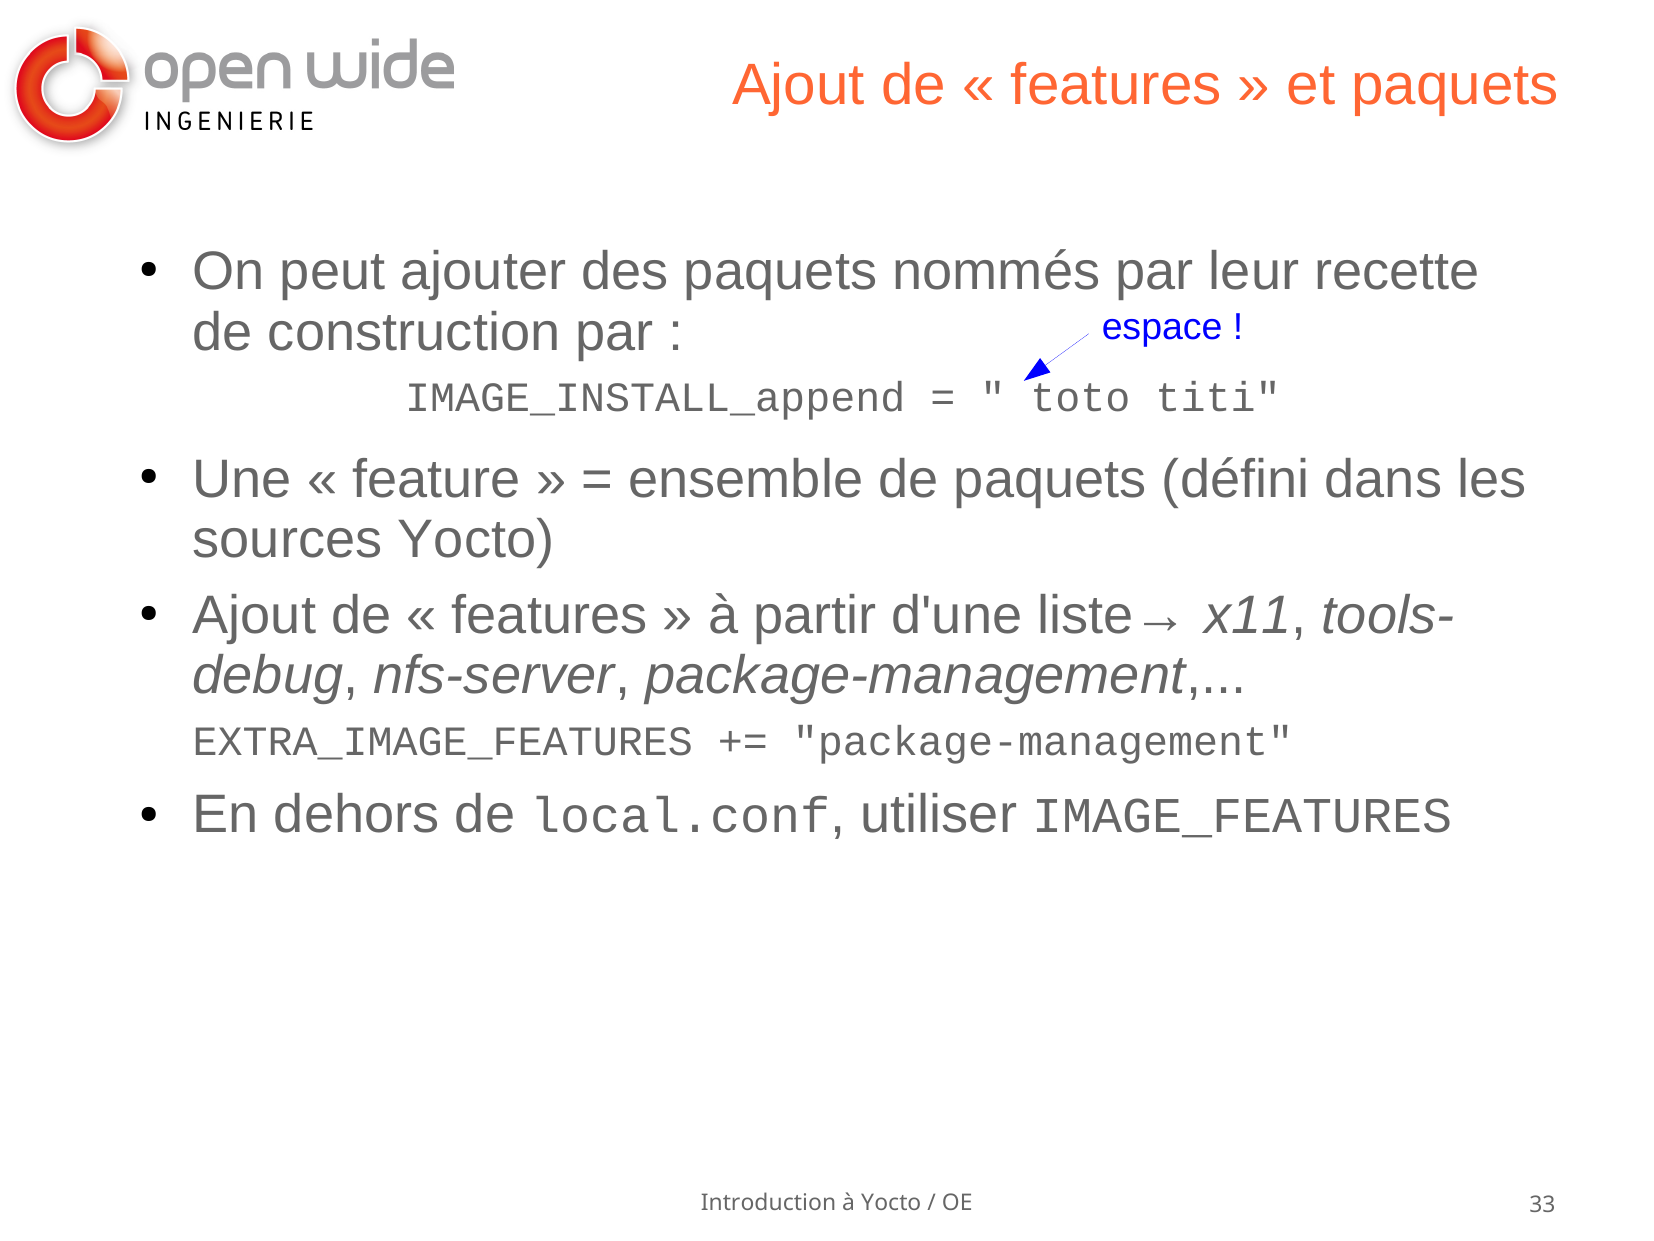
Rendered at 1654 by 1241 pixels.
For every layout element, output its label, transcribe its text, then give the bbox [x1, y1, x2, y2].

picture [0, 0, 454, 161]
list On peut ajouter des paquets nommés par leur recette de construction par : IMAGE_INSTALL_append = " toto titi" Une « feature » = ensemble de paquets (défini dans les sources Yocto) Ajout de « features » à partir d'une liste→ x11, tools-debug, nfs-server, package-management,... EXTRA_IMAGE_FEATURES += "package-management" En dehors de local.conf, utiliser IMAGE_FEATURES [121, 240, 1534, 1112]
title Ajout de « features » et paquets [602, 12, 1561, 157]
text_box espace ! [1101, 306, 1244, 349]
